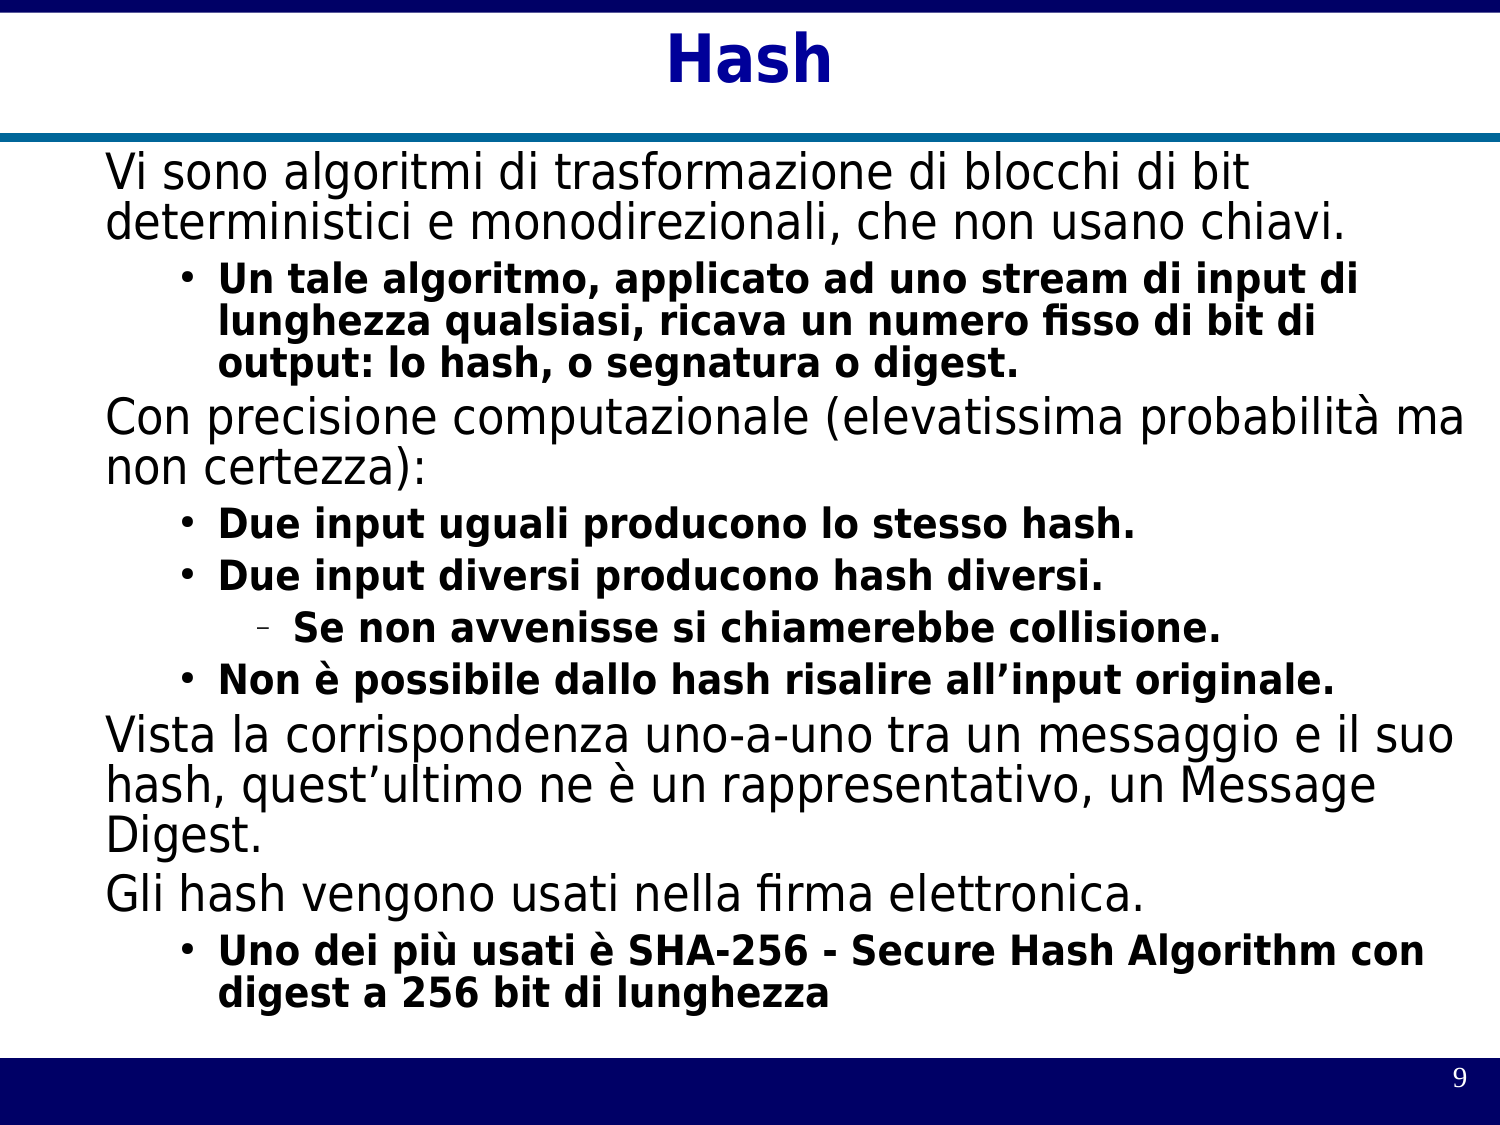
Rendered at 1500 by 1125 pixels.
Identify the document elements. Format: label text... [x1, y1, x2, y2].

title Hash [30, 0, 1471, 126]
list Vi sono algoritmi di trasformazione di blocchi di bit deterministici e monodirezionali, che non usano chiavi. Un tale algoritmo, applicato ad uno stream di input di lunghezza qualsiasi, ricava un numero fisso di bit di output: lo hash, o segnatura o digest. Con precisione computazionale (elevatissima probabilità ma non certezza): Due input uguali producono lo stesso hash. Due input diversi producono hash diversi. Se non avvenisse si chiamerebbe collisione. Non è possibile dallo hash risalire all’input originale. Vista la corrispondenza uno-a-uno tra un messaggio e il suo hash, quest’ultimo ne è un rappresentativo, un Message Digest. Gli hash vengono usati nella firma elettronica. Uno dei più usati è SHA-256 - Secure Hash Algorithm con digest a 256 bit di lunghezza [30, 149, 1471, 1025]
